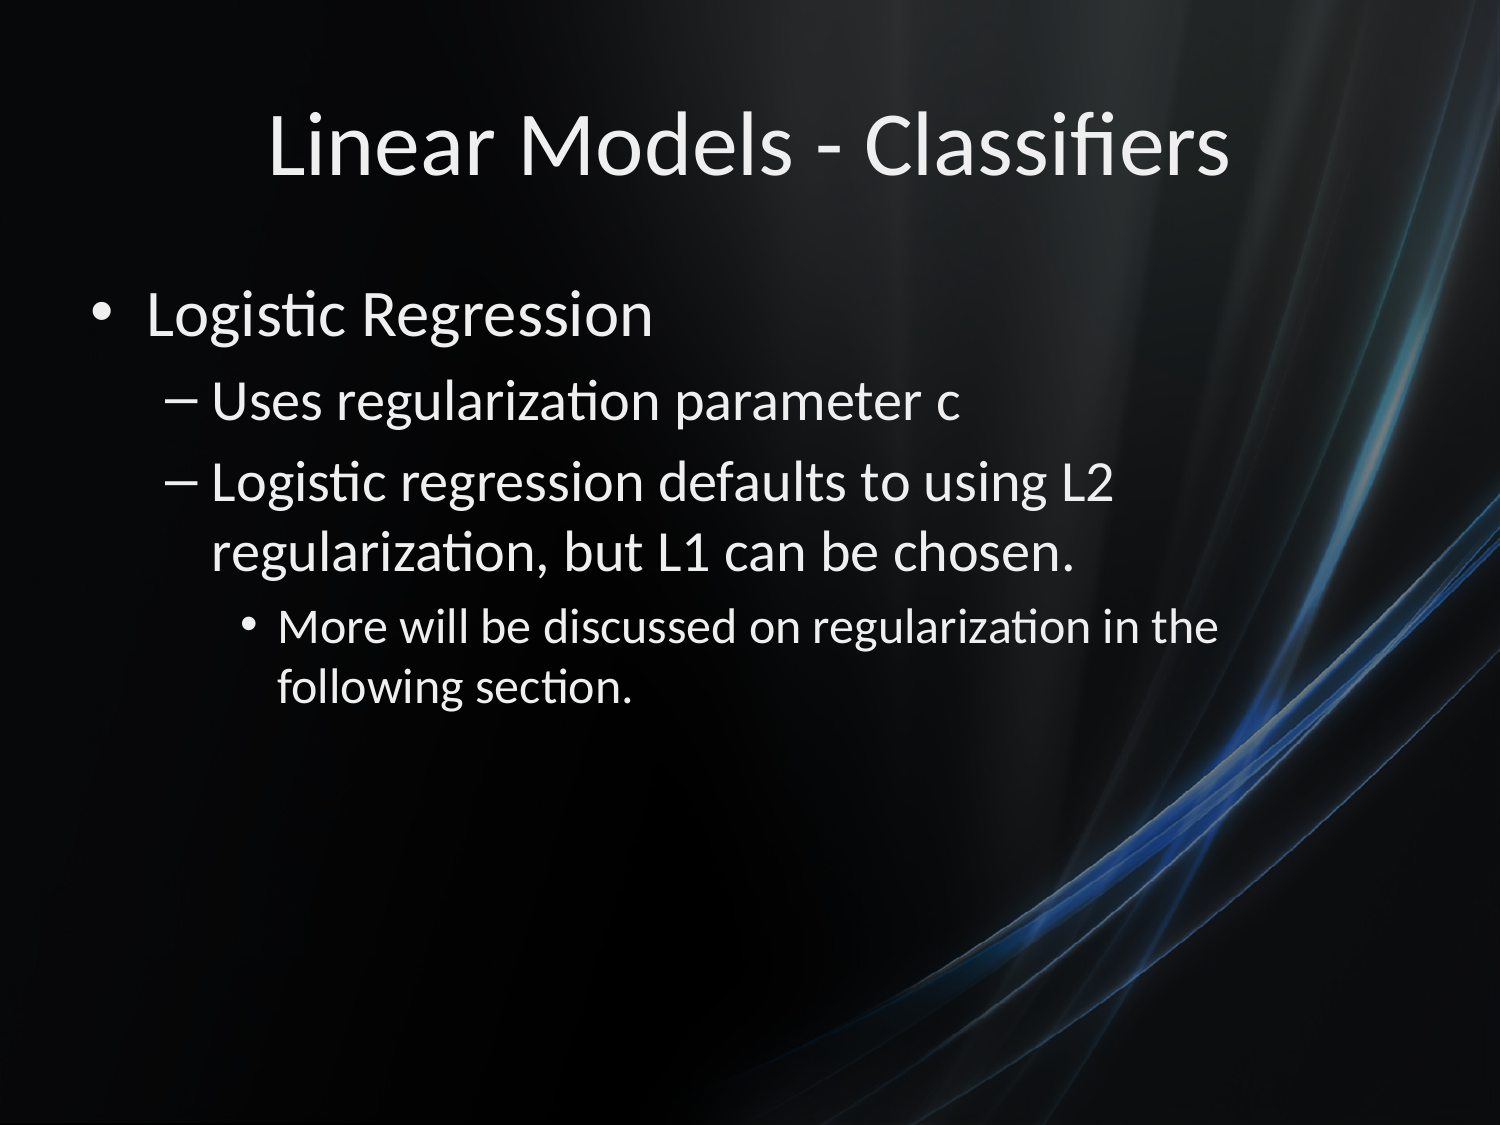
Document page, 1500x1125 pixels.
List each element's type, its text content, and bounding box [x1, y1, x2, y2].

list Logistic Regression Uses regularization parameter c Logistic regression defaults to using L2 regularization, but L1 can be chosen. More will be discussed on regularization in the following section. [75, 262, 1425, 1005]
title Linear Models - Classifiers [75, 45, 1425, 233]
picture [0, 0, 1500, 1125]
